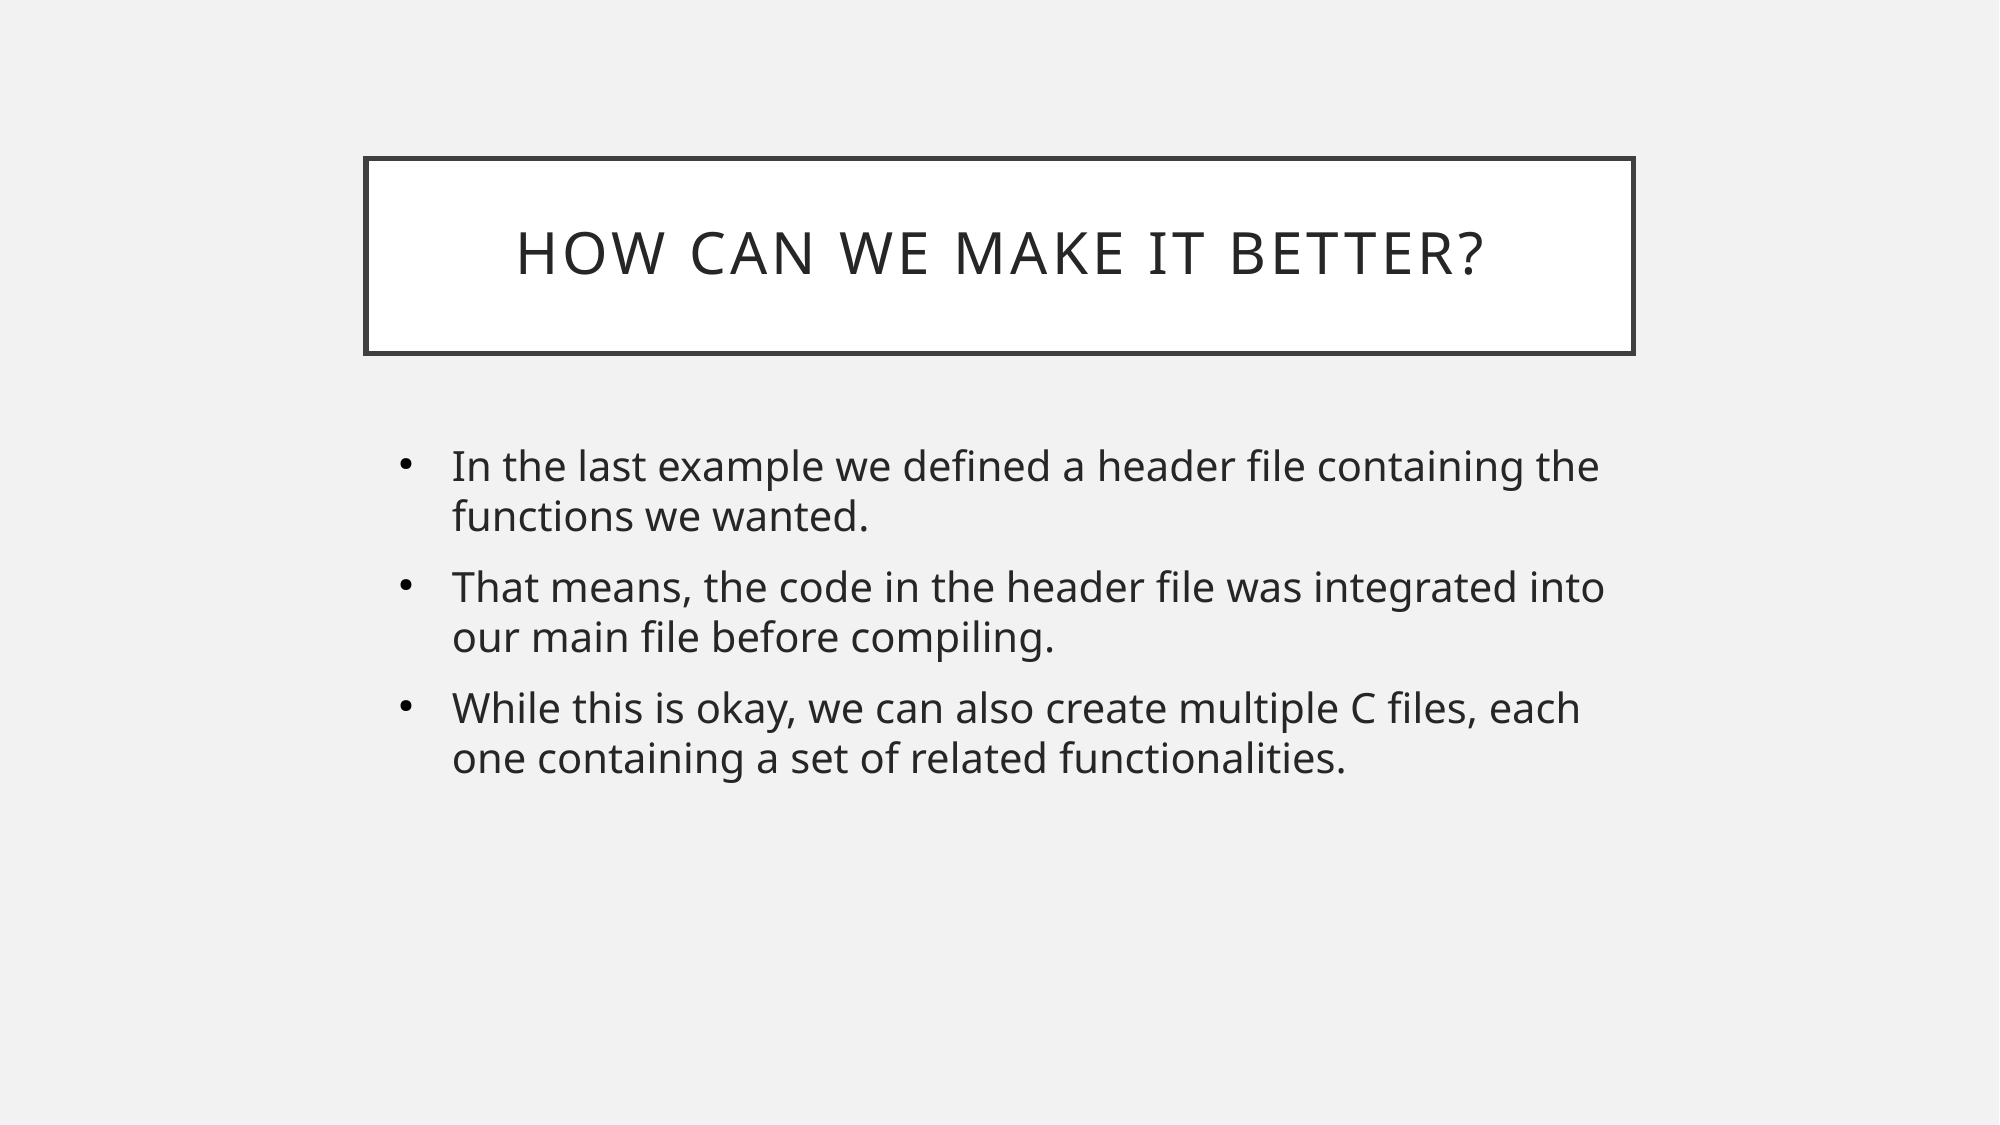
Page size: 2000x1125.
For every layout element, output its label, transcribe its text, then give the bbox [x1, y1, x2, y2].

list In the last example we defined a header file containing the functions we wanted. That means, the code in the header file was integrated into our main file before compiling. While this is okay, we can also create multiple C files, each one containing a set of related functionalities. [365, 432, 1634, 942]
title How can we make it better? [365, 158, 1634, 354]
